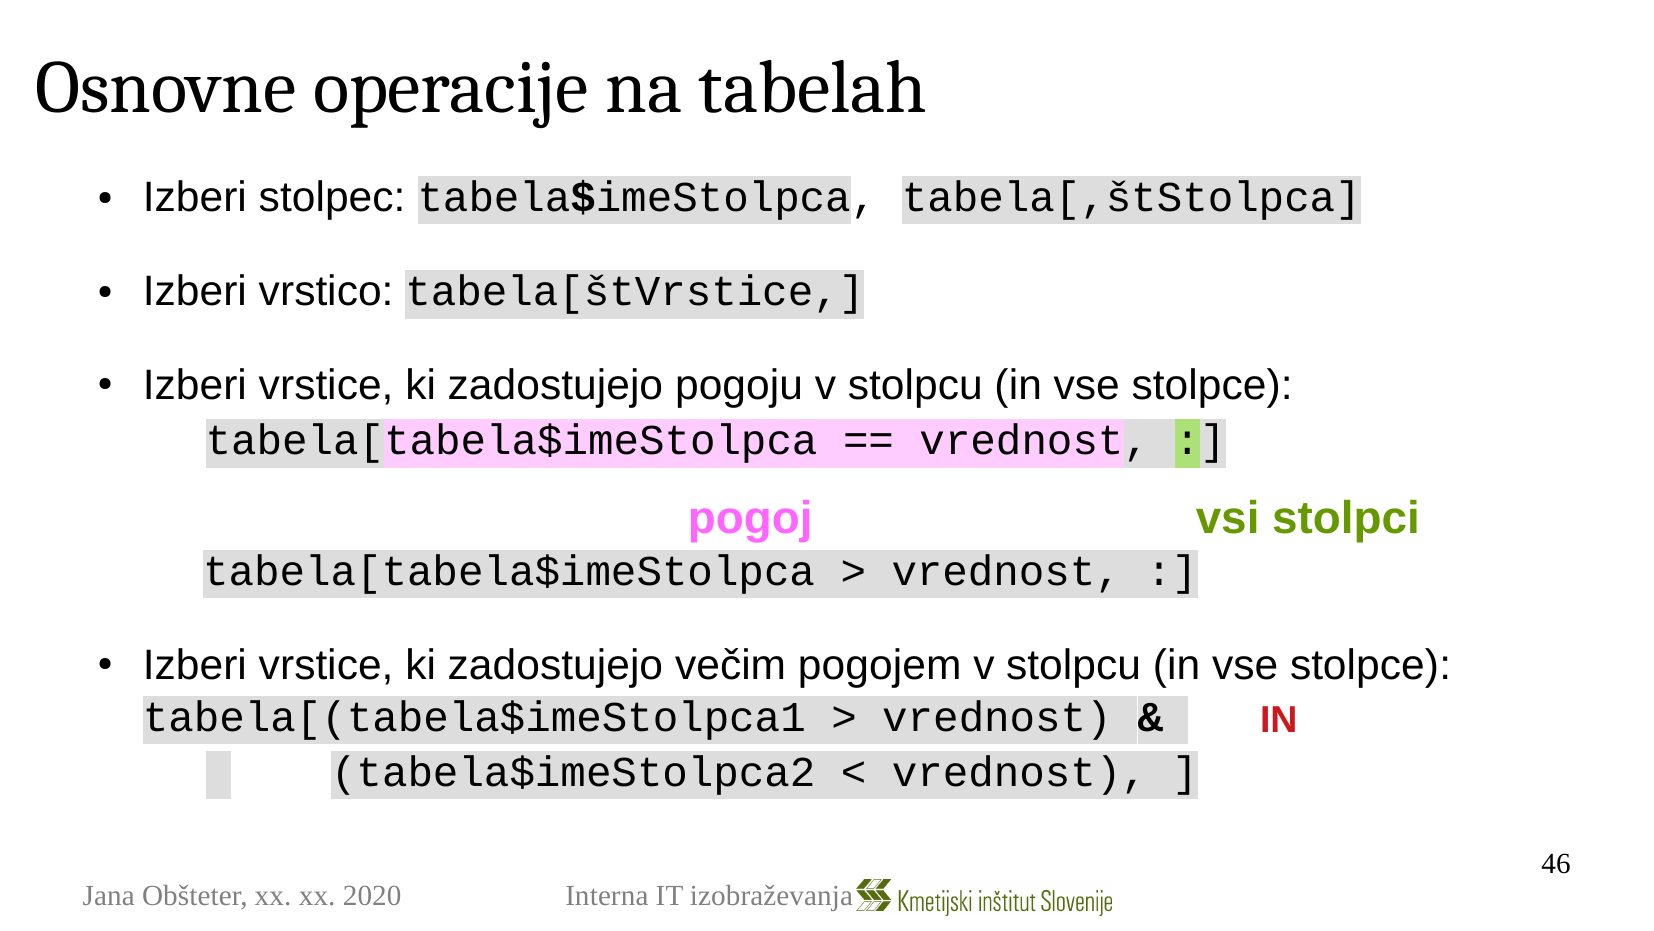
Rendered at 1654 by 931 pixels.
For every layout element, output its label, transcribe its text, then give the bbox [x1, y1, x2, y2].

text_box vsi stolpci [1181, 484, 1524, 551]
list Izberi stolpec: tabela$imeStolpca, tabela[,štStolpca] Izberi vrstico: tabela[štVrstice,] Izberi vrstice, ki zadostujejo pogoju v stolpcu (in vse stolpce): tabela[tabela$imeStolpca == vrednost, :] tabela[tabela$imeStolpca > vrednost, :] Izberi vrstice, ki zadostujejo večim pogojem v stolpcu (in vse stolpce): tabela[(tabela$imeStolpca1 > vrednost) & (tabela$imeStolpca2 < vrednost), ] [82, 165, 1642, 827]
title Osnovne operacije na tabelah [35, 21, 1524, 154]
text_box IN [1245, 690, 1313, 748]
picture [856, 879, 1112, 916]
text_box pogoj [673, 484, 839, 551]
